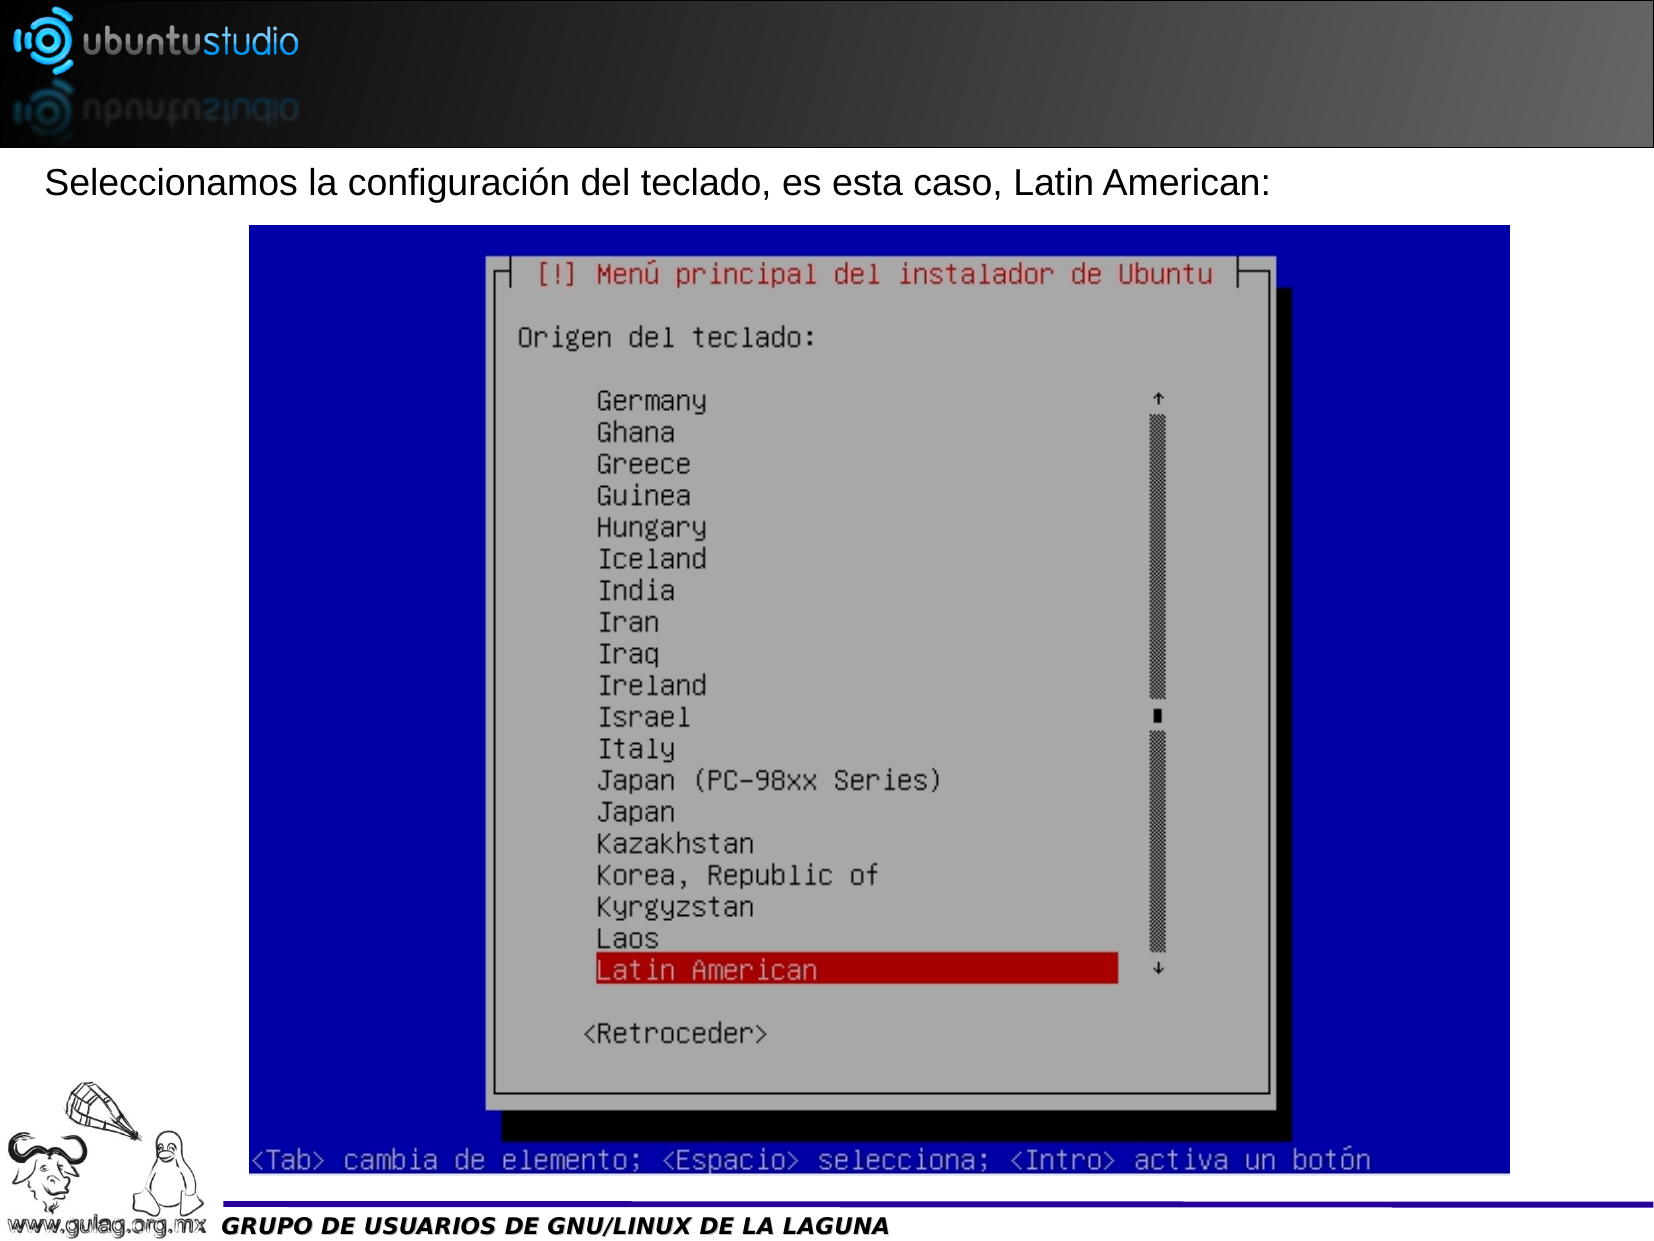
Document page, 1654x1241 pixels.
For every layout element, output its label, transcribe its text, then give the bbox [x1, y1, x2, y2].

text_box GRUPO DE USUARIOS DE GNU/LINUX DE LA LAGUNA [207, 1205, 906, 1241]
picture [5, 1079, 207, 1241]
picture [249, 225, 1510, 1176]
text_box [0, 0, 1654, 148]
picture [11, 5, 300, 148]
text_box Seleccionamos la configuración del teclado, es esta caso, Latin American: [29, 153, 1517, 272]
